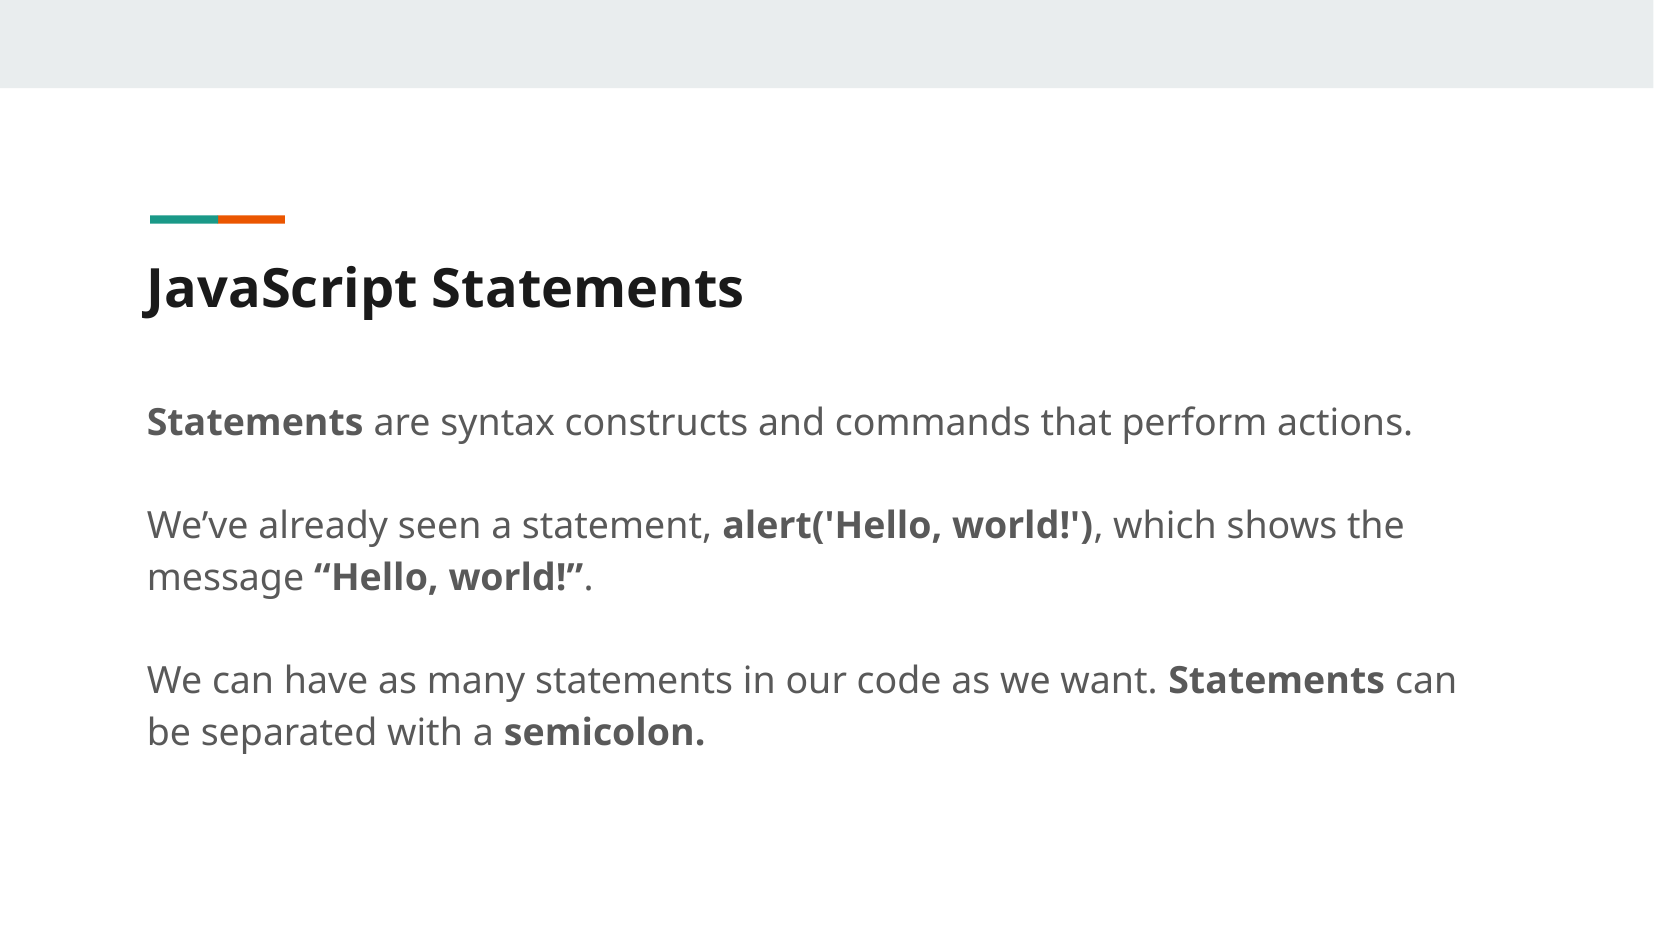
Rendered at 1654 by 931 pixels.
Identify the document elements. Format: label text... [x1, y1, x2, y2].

title JavaScript Statements [131, 238, 1523, 336]
list Statements are syntax constructs and commands that perform actions. We’ve already seen a statement, alert('Hello, world!'), which shows the message “Hello, world!”. We can have as many statements in our code as we want. Statements can be separated with a semicolon. [131, 375, 1523, 873]
